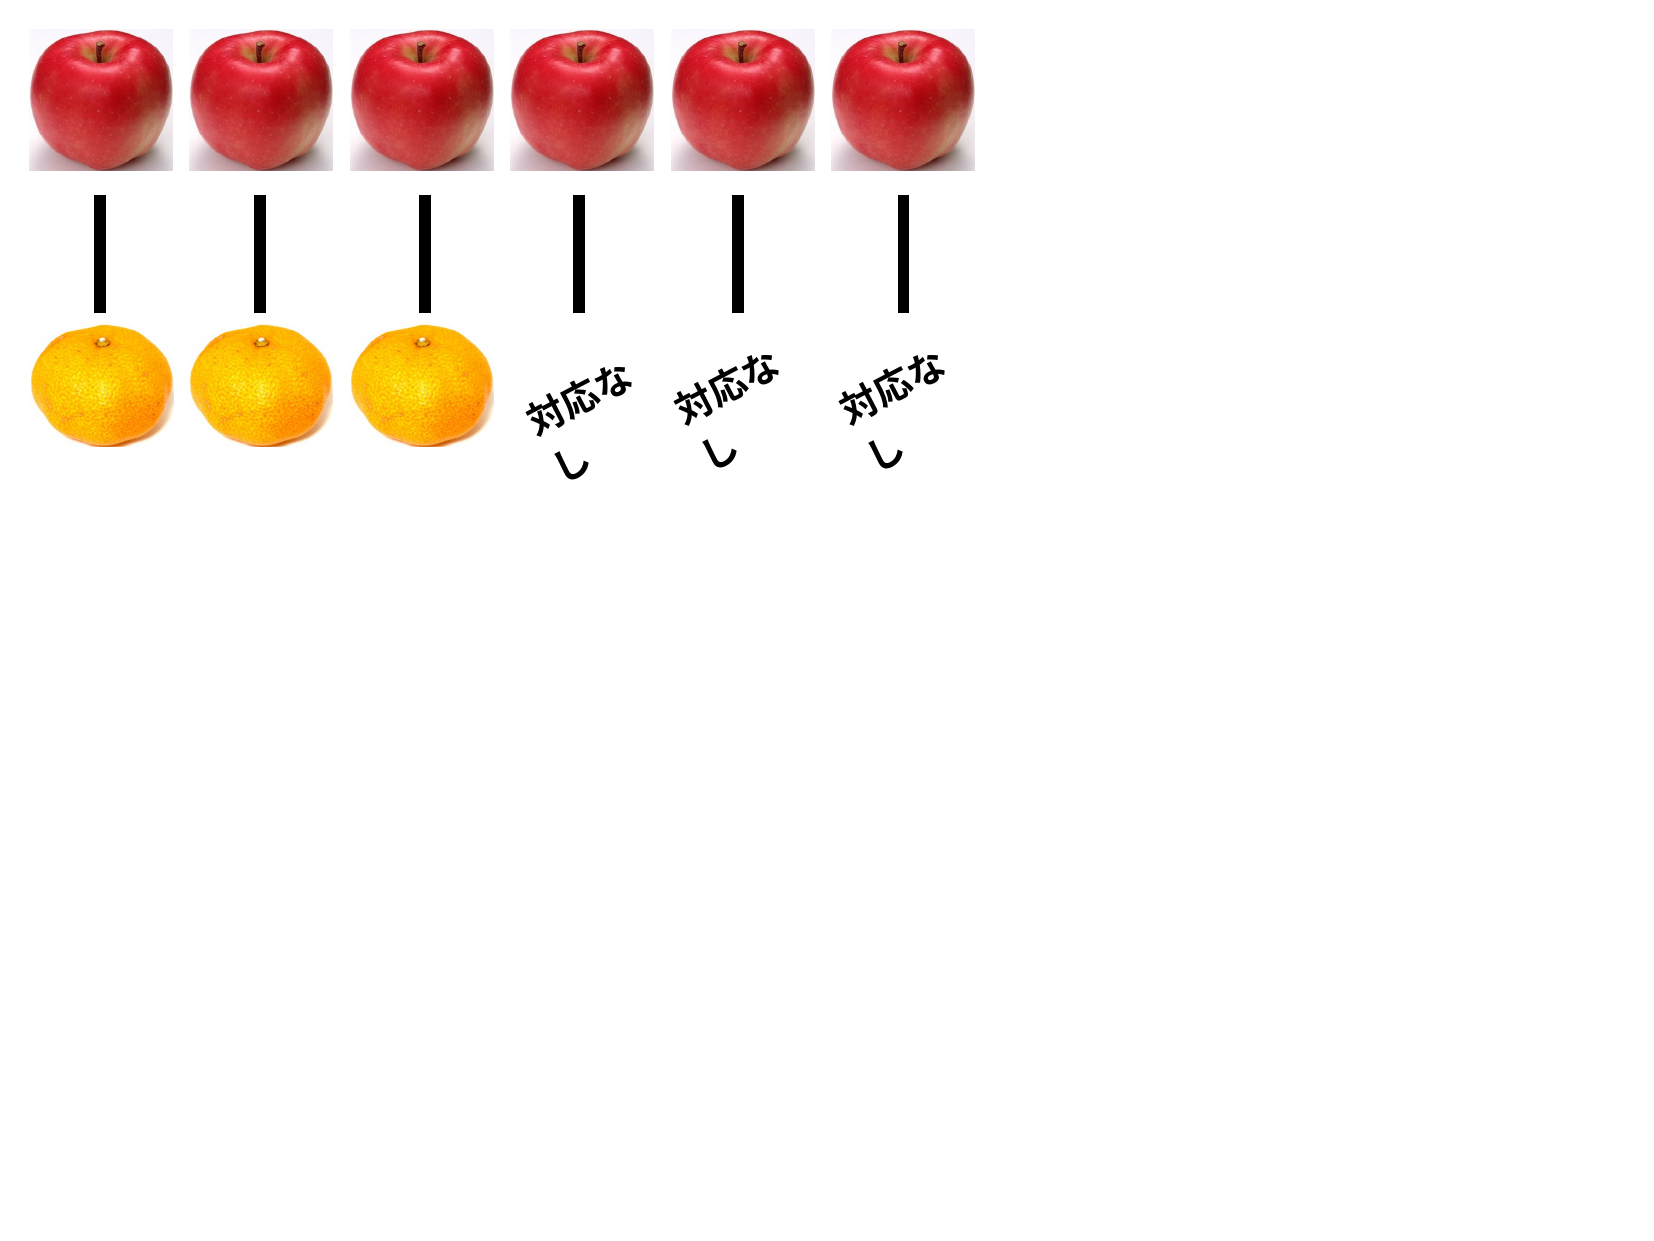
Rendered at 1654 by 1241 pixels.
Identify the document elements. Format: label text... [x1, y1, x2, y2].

picture [189, 29, 333, 171]
text_box 対応なし [499, 316, 682, 445]
text_box 対応なし [813, 304, 995, 434]
text_box 対応なし [647, 304, 829, 433]
picture [350, 29, 494, 171]
picture [189, 323, 333, 447]
picture [831, 29, 975, 171]
picture [350, 323, 494, 447]
picture [30, 323, 174, 447]
picture [510, 29, 654, 171]
picture [29, 29, 173, 171]
picture [671, 29, 815, 171]
